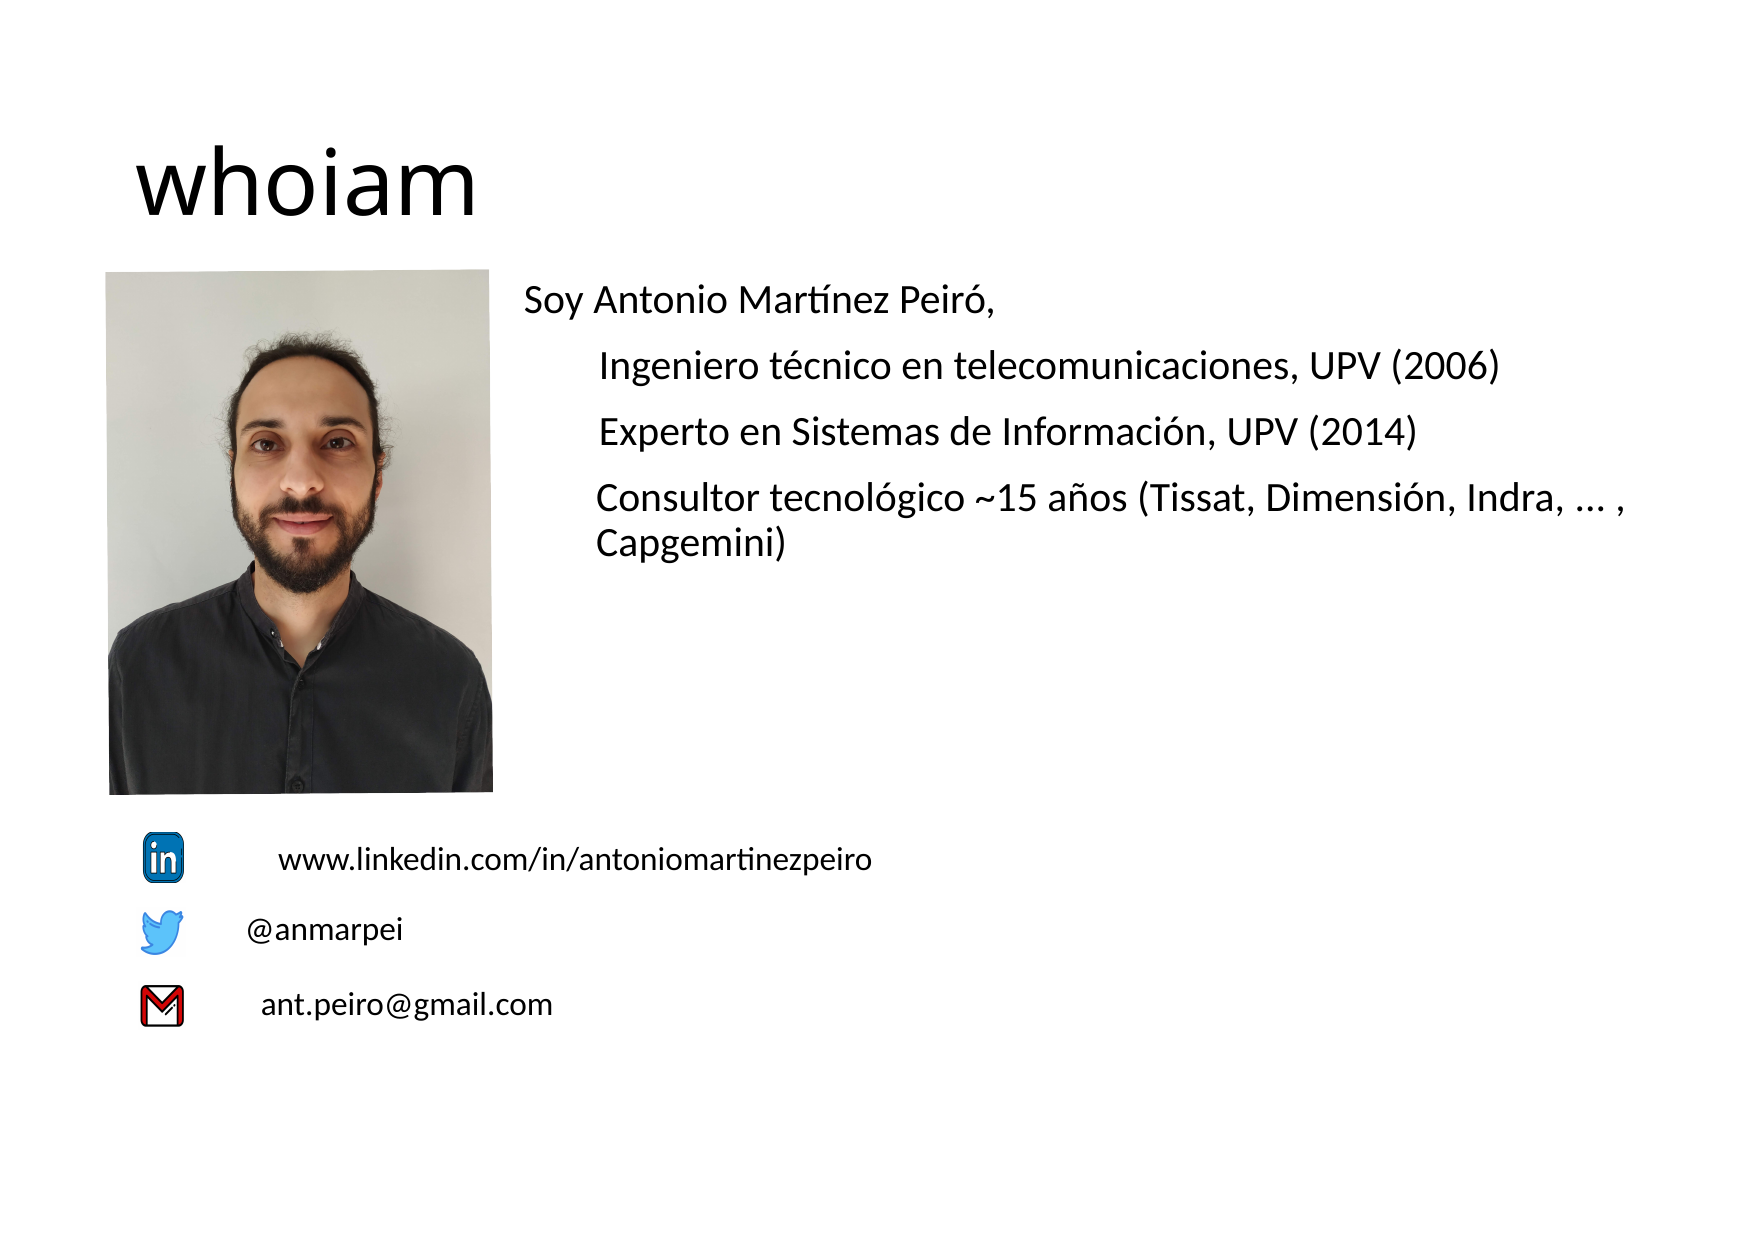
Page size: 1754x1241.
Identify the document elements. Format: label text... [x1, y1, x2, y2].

picture [136, 907, 186, 957]
list Soy Antonio Martínez Peiró, Ingeniero técnico en telecomunicaciones, UPV (2006) Experto en Sistemas de Información, UPV (2014) Consultor tecnológico ~15 años (Tissat, Dimensión, Indra, ... , Capgemini) [508, 270, 1754, 700]
text_box www.linkedin.com/in/antoniomartinezpeiro [263, 830, 888, 885]
picture [138, 981, 186, 1030]
text_box @anmarpei [230, 899, 419, 955]
text_box ant.peiro@gmail.com [246, 974, 569, 1030]
picture [105, 270, 493, 795]
picture [142, 832, 186, 883]
title whoiam [120, 65, 1634, 306]
